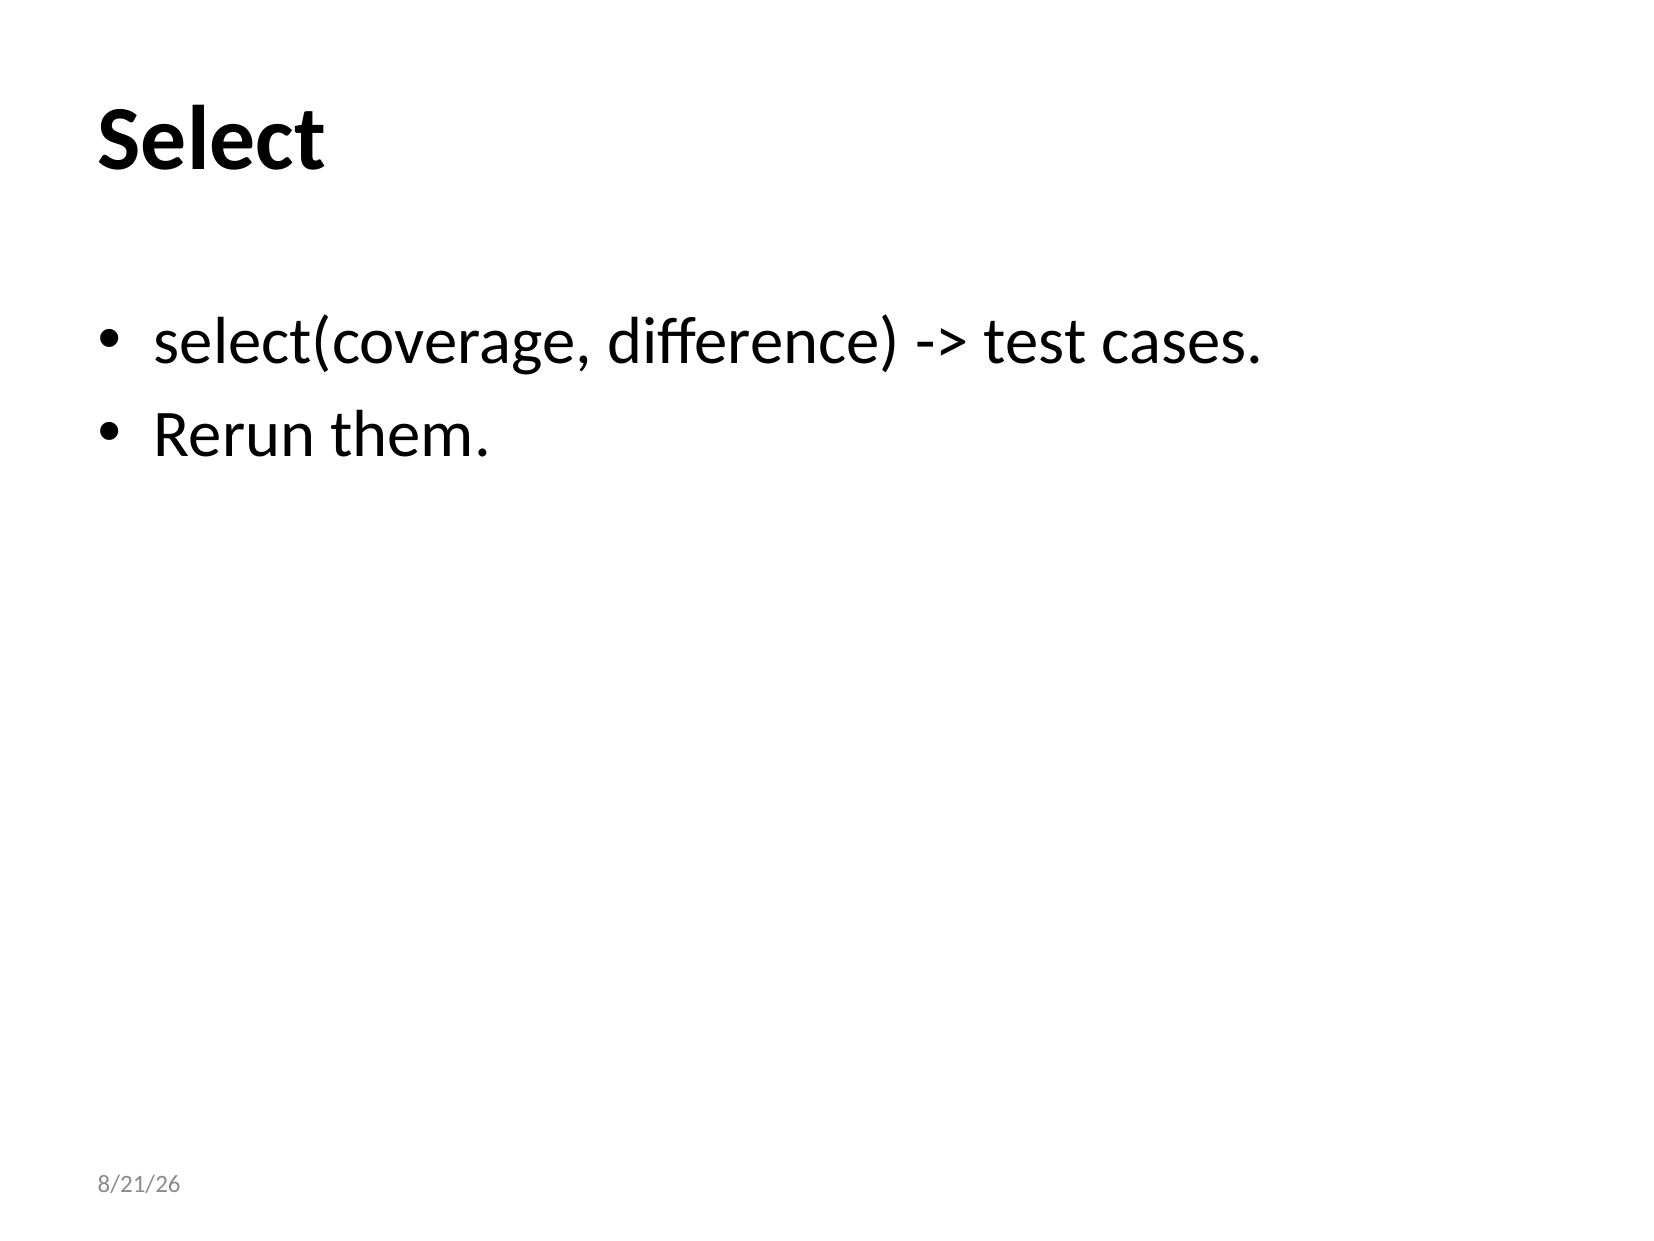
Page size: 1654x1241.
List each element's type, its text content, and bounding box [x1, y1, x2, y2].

list select(coverage, difference) -> test cases. Rerun them. [82, 289, 1571, 1108]
title Select [82, 49, 1571, 217]
slide_number 7/23/16 [82, 1149, 469, 1216]
